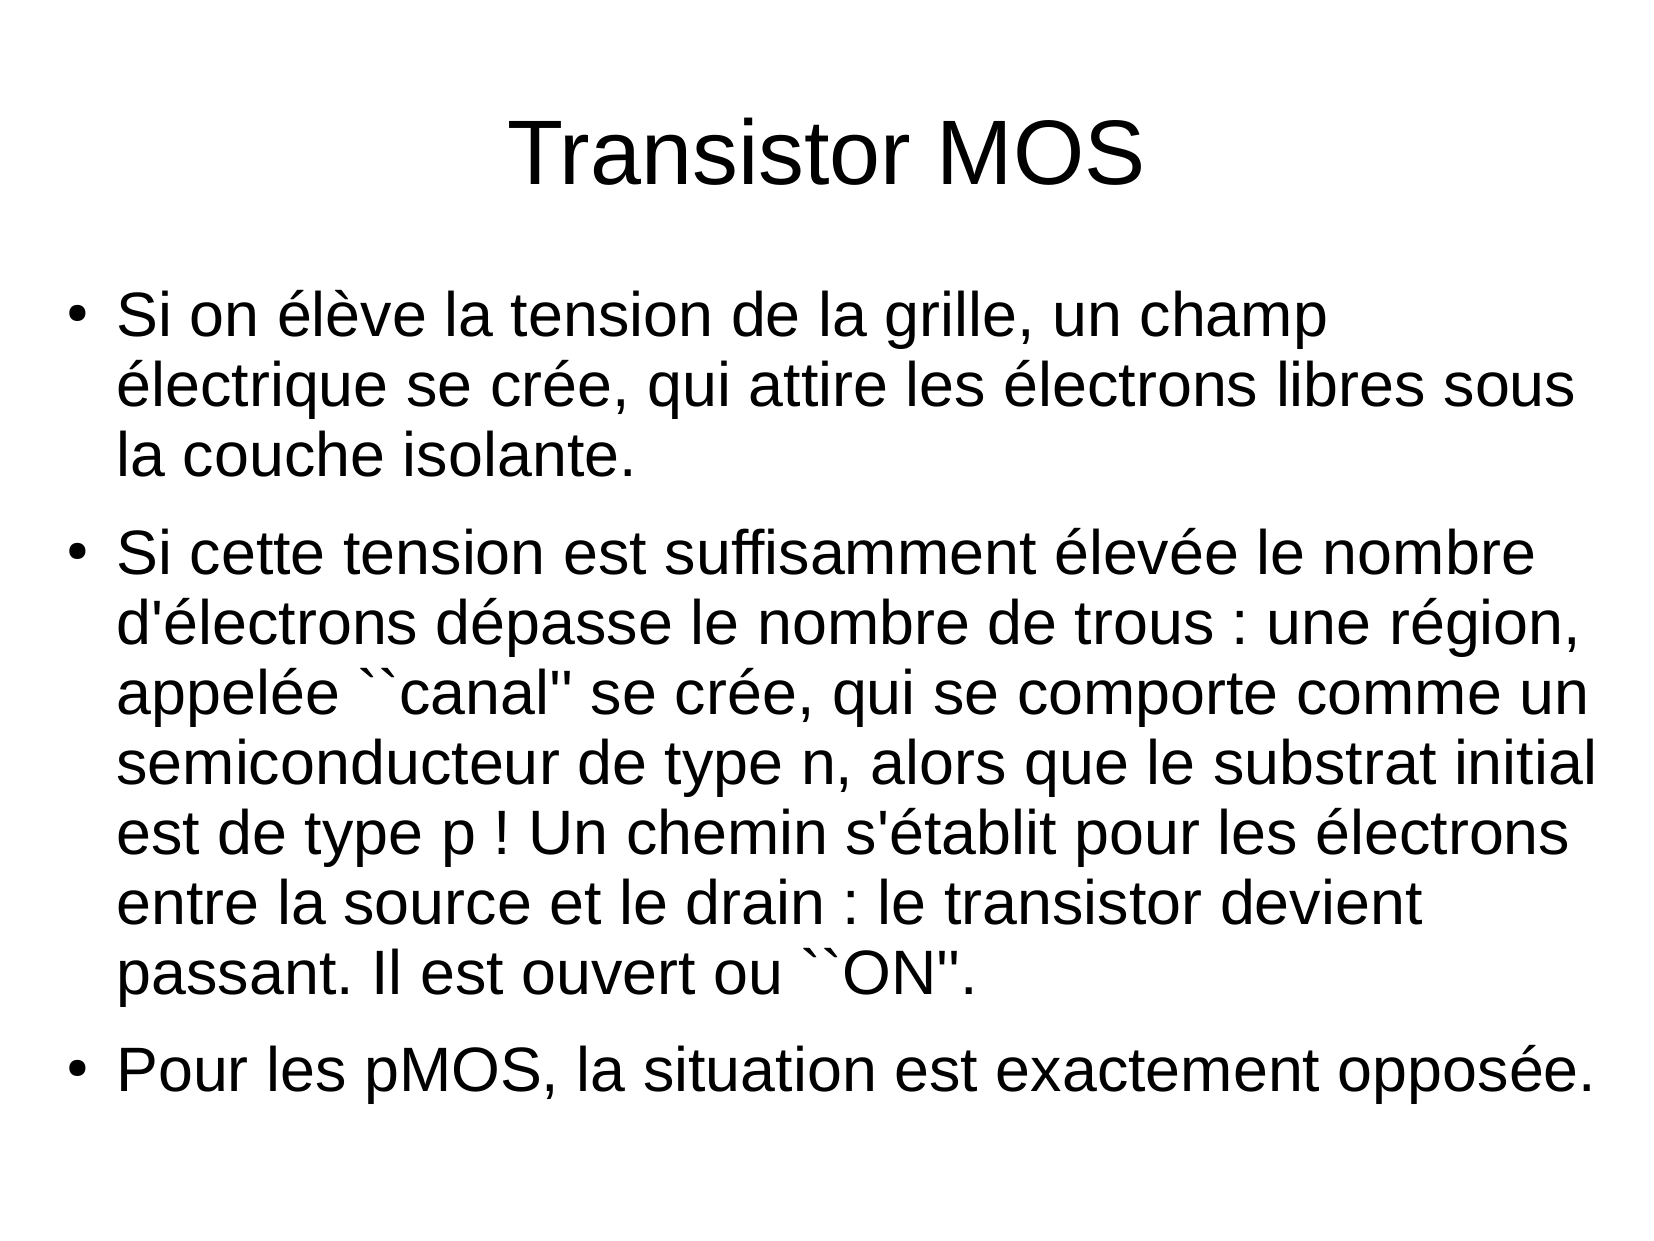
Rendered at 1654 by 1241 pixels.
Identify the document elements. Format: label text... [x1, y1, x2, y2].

list Si on élève la tension de la grille, un champ électrique se crée, qui attire les électrons libres sous la couche isolante. Si cette tension est suffisamment élevée le nombre d'électrons dépasse le nombre de trous : une région, appelée ``canal'' se crée, qui se comporte comme un semiconducteur de type n, alors que le substrat initial est de type p ! Un chemin s'établit pour les électrons entre la source et le drain : le transistor devient passant. Il est ouvert ou ``ON''. Pour les pMOS, la situation est exactement opposée. [49, 279, 1609, 1202]
title Transistor MOS [82, 49, 1571, 257]
